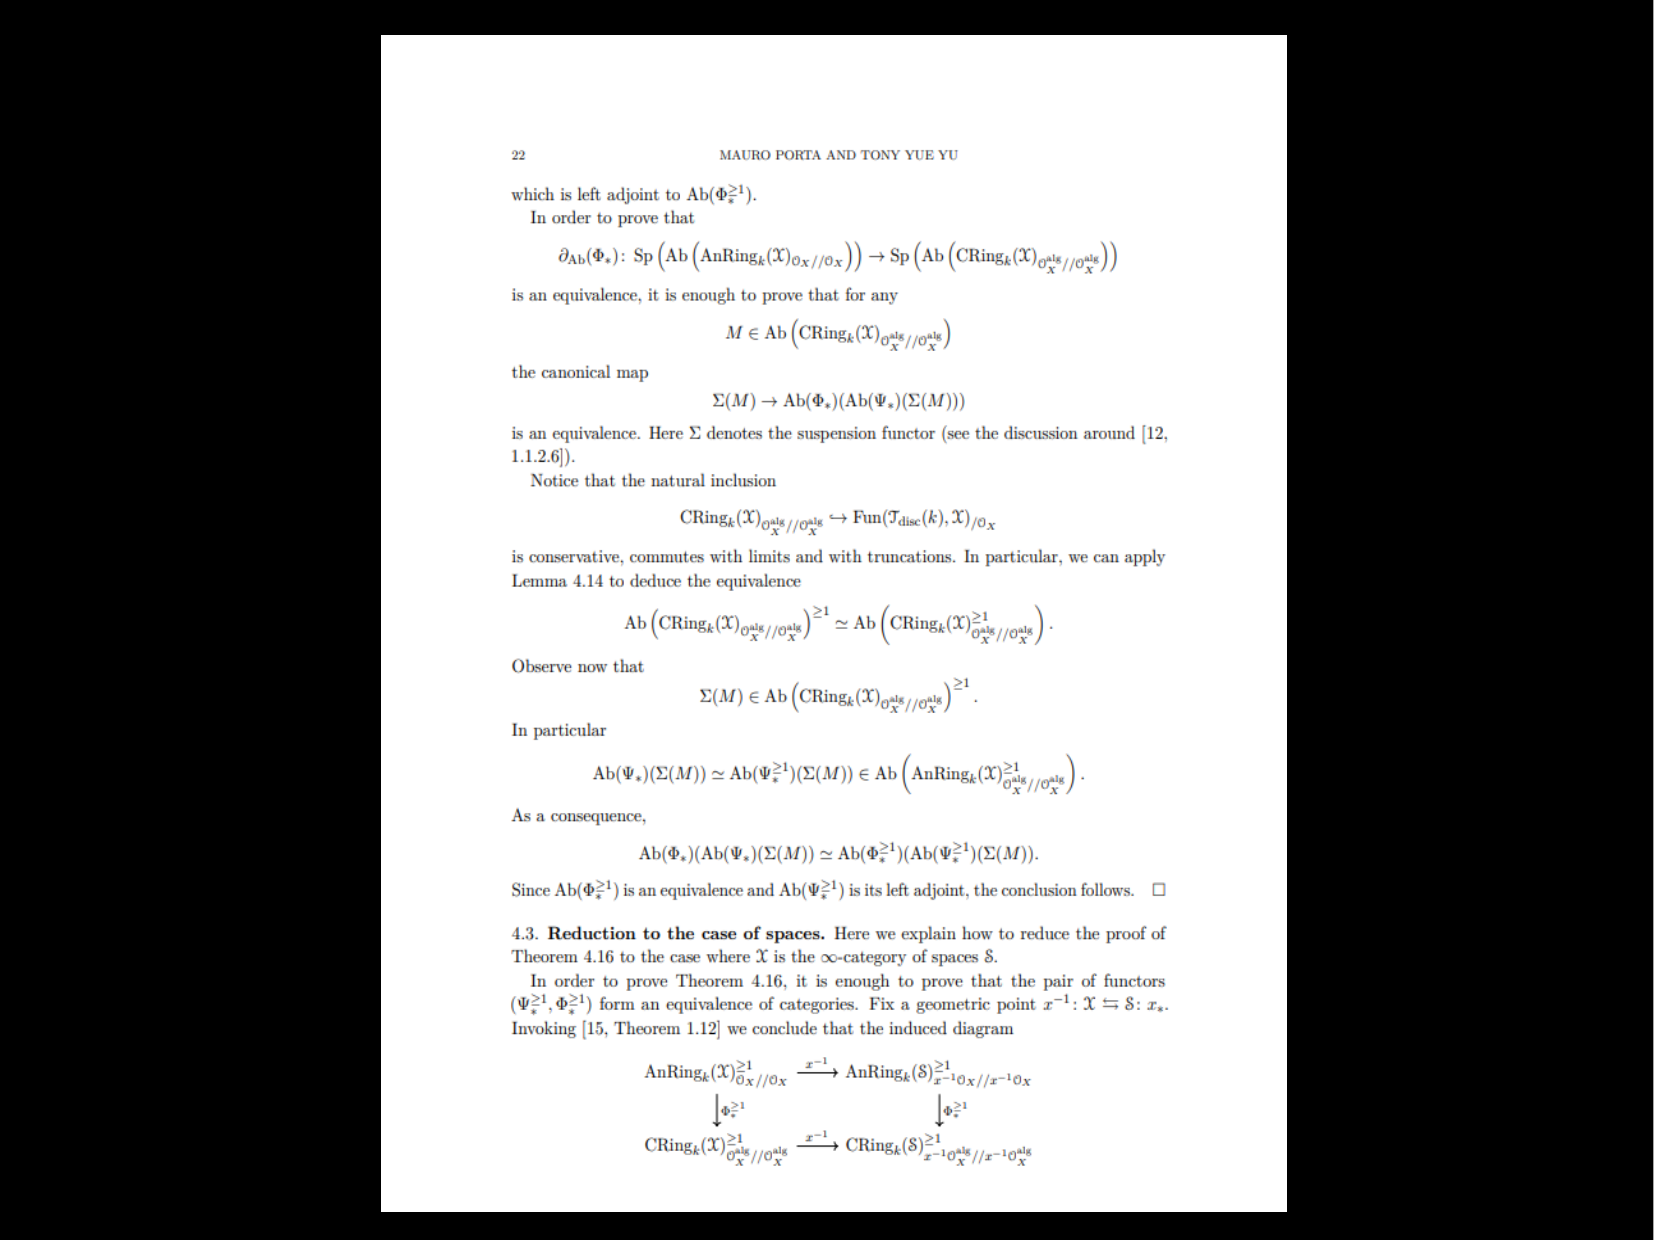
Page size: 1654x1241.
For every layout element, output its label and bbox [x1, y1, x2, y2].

picture [381, 35, 1287, 1212]
